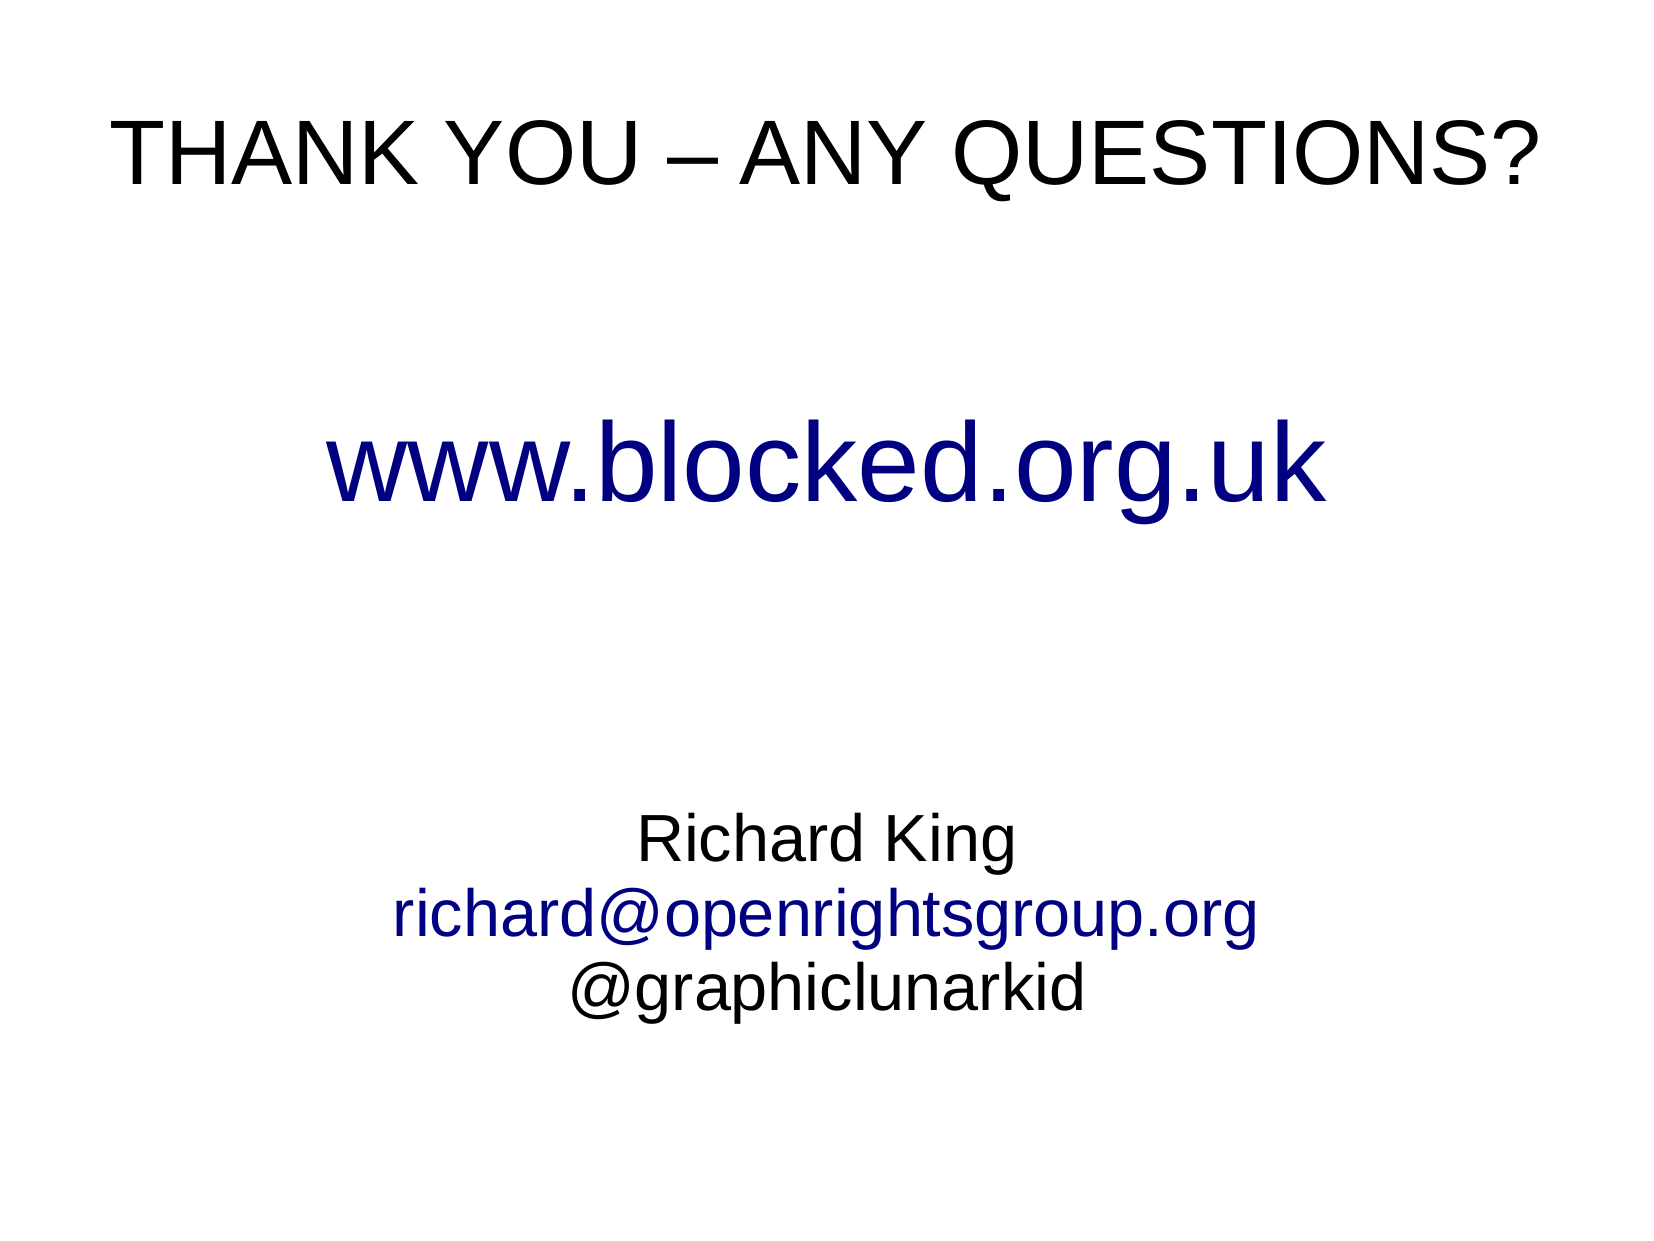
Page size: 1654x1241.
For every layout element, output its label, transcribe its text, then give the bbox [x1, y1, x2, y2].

title THANK YOU – ANY QUESTIONS? [82, 49, 1571, 257]
subtitle www.blocked.org.uk Richard King richard@openrightsgroup.org @graphiclunarkid [82, 274, 1571, 1026]
